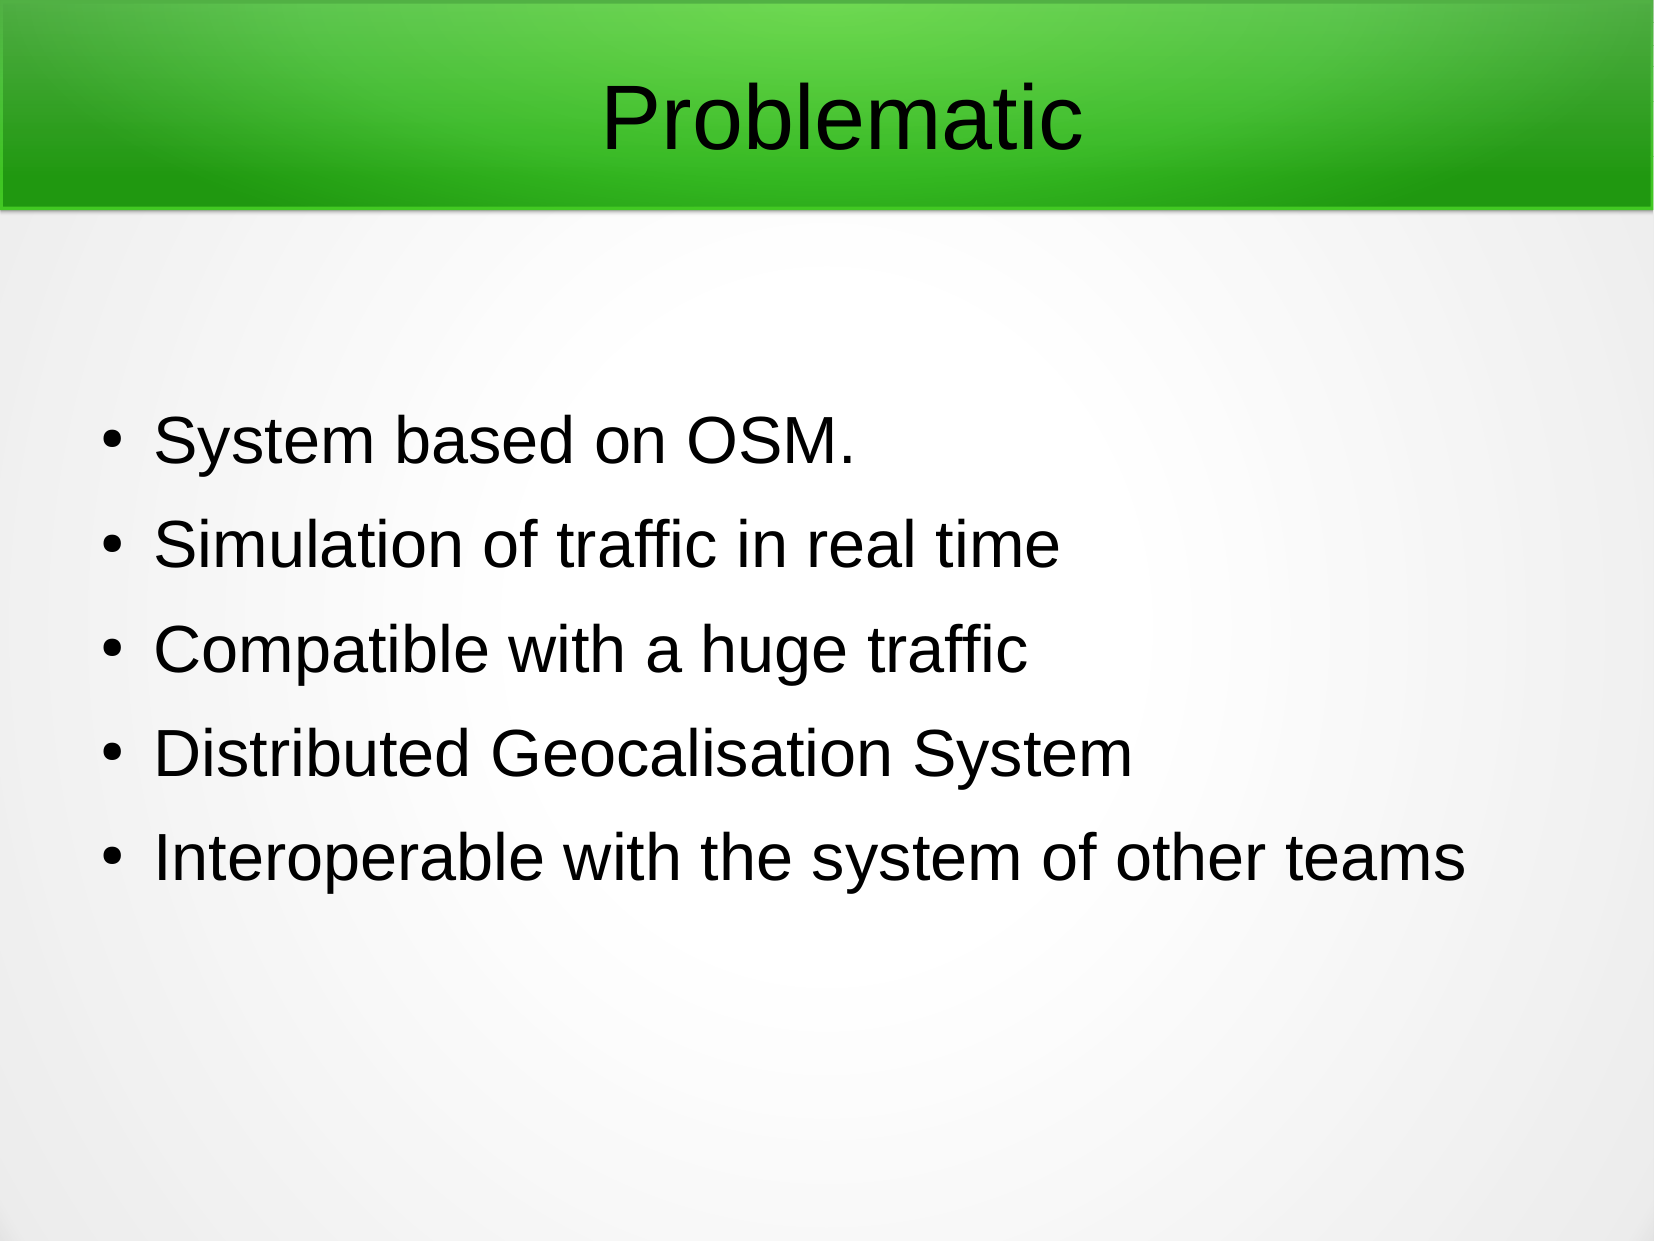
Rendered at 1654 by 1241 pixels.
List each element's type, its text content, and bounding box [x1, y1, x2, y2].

list System based on OSM. Simulation of traffic in real time Compatible with a huge traffic Distributed Geocalisation System Interoperable with the system of other teams [82, 299, 1571, 1019]
title Problematic [82, 44, 1571, 192]
